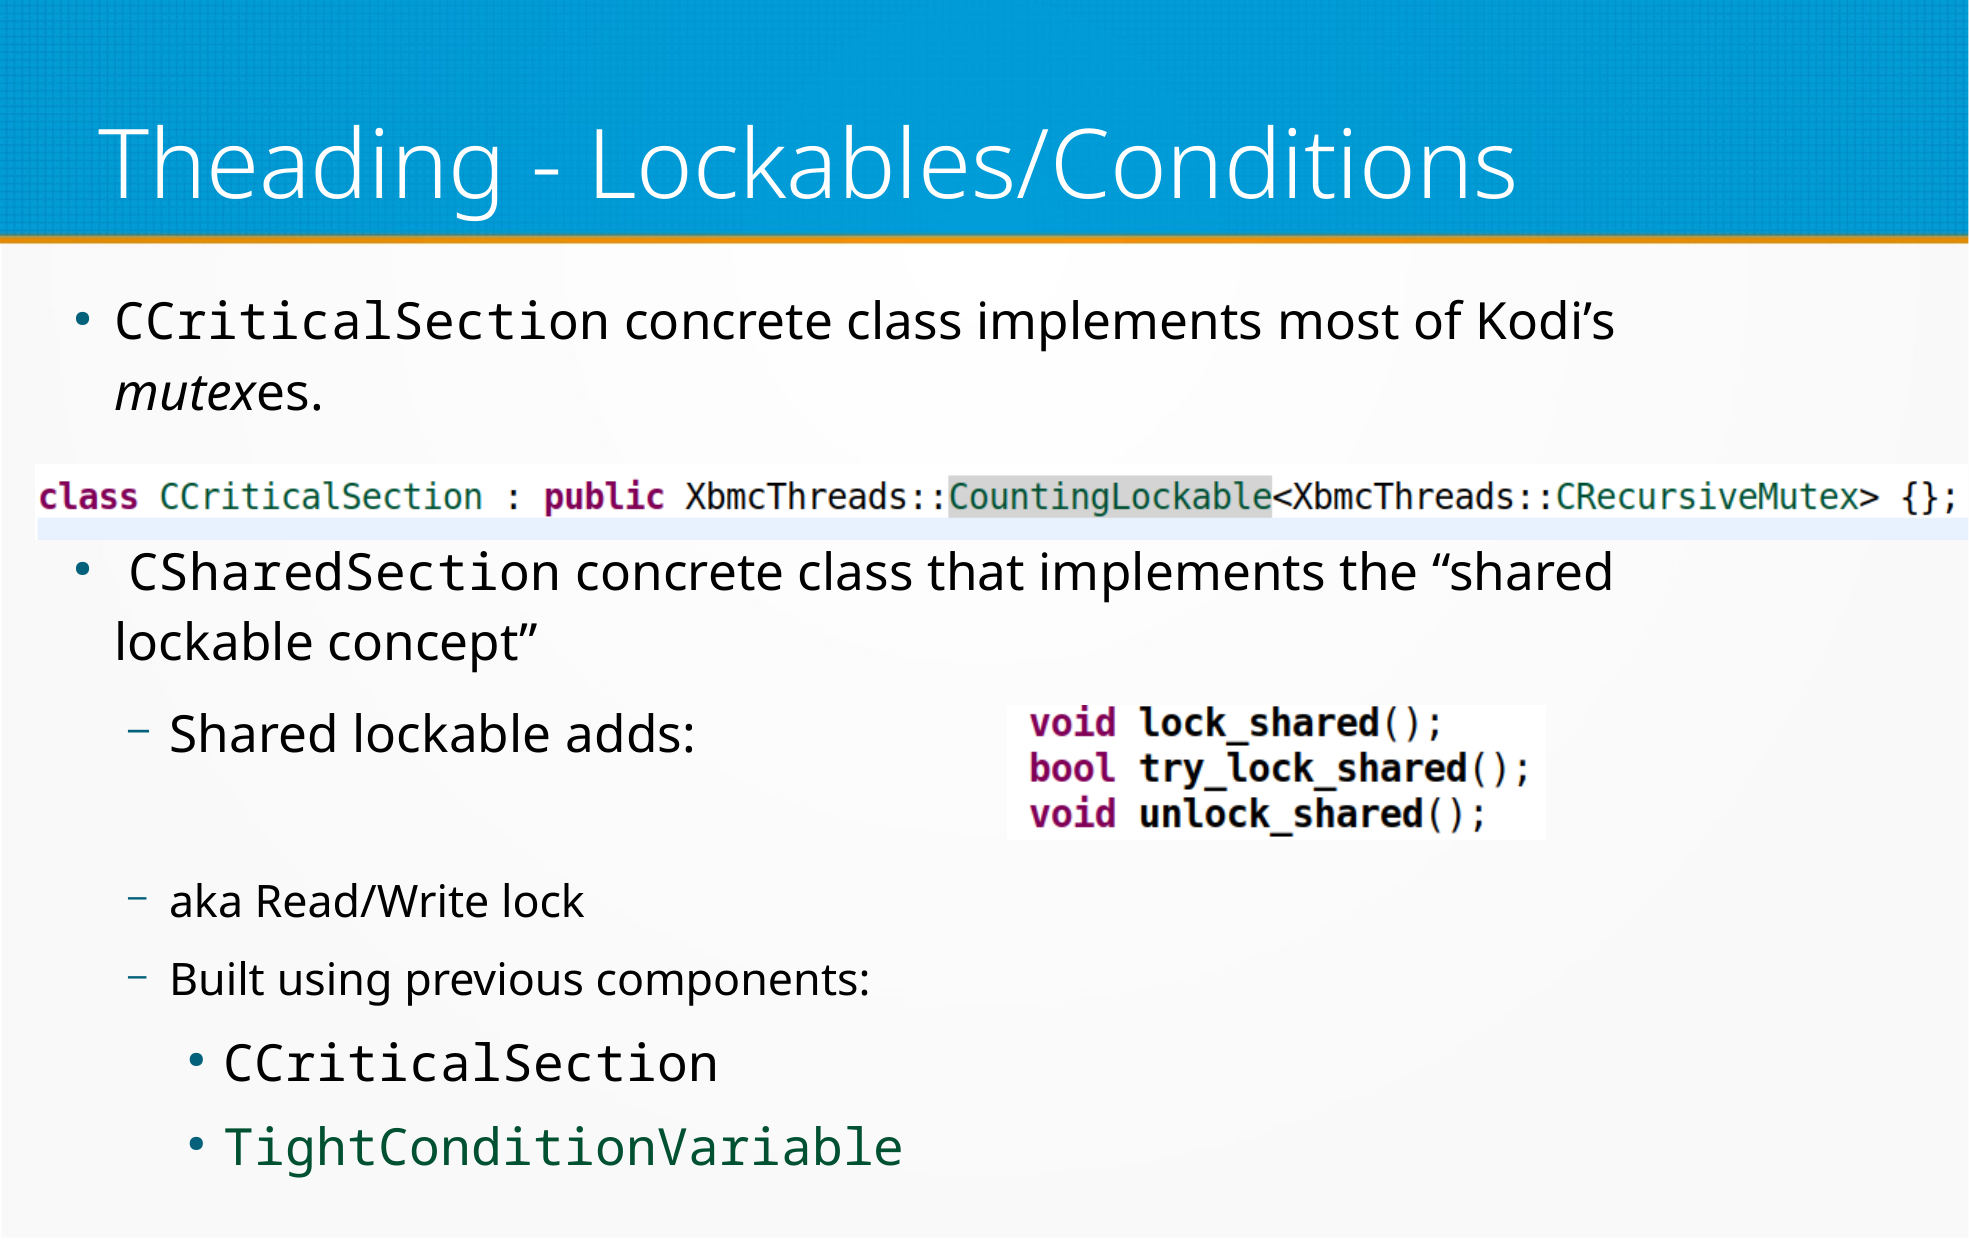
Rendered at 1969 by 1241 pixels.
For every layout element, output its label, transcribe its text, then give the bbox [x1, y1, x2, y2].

list CCriticalSection concrete class implements most of Kodi’s mutexes. CSharedSection concrete class that implements the “shared lockable concept” Shared lockable adds: aka Read/Write lock Built using previous components: CCriticalSection TightConditionVariable [60, 285, 1822, 464]
title Theading - Lockables/Conditions [98, 19, 1870, 227]
list CCriticalSection concrete class implements most of Kodi’s mutexes. CSharedSection concrete class that implements the “shared lockable concept” Shared lockable adds: aka Read/Write lock Built using previous components: CCriticalSection TightConditionVariable [60, 541, 1822, 1186]
picture [0, 233, 1969, 1241]
